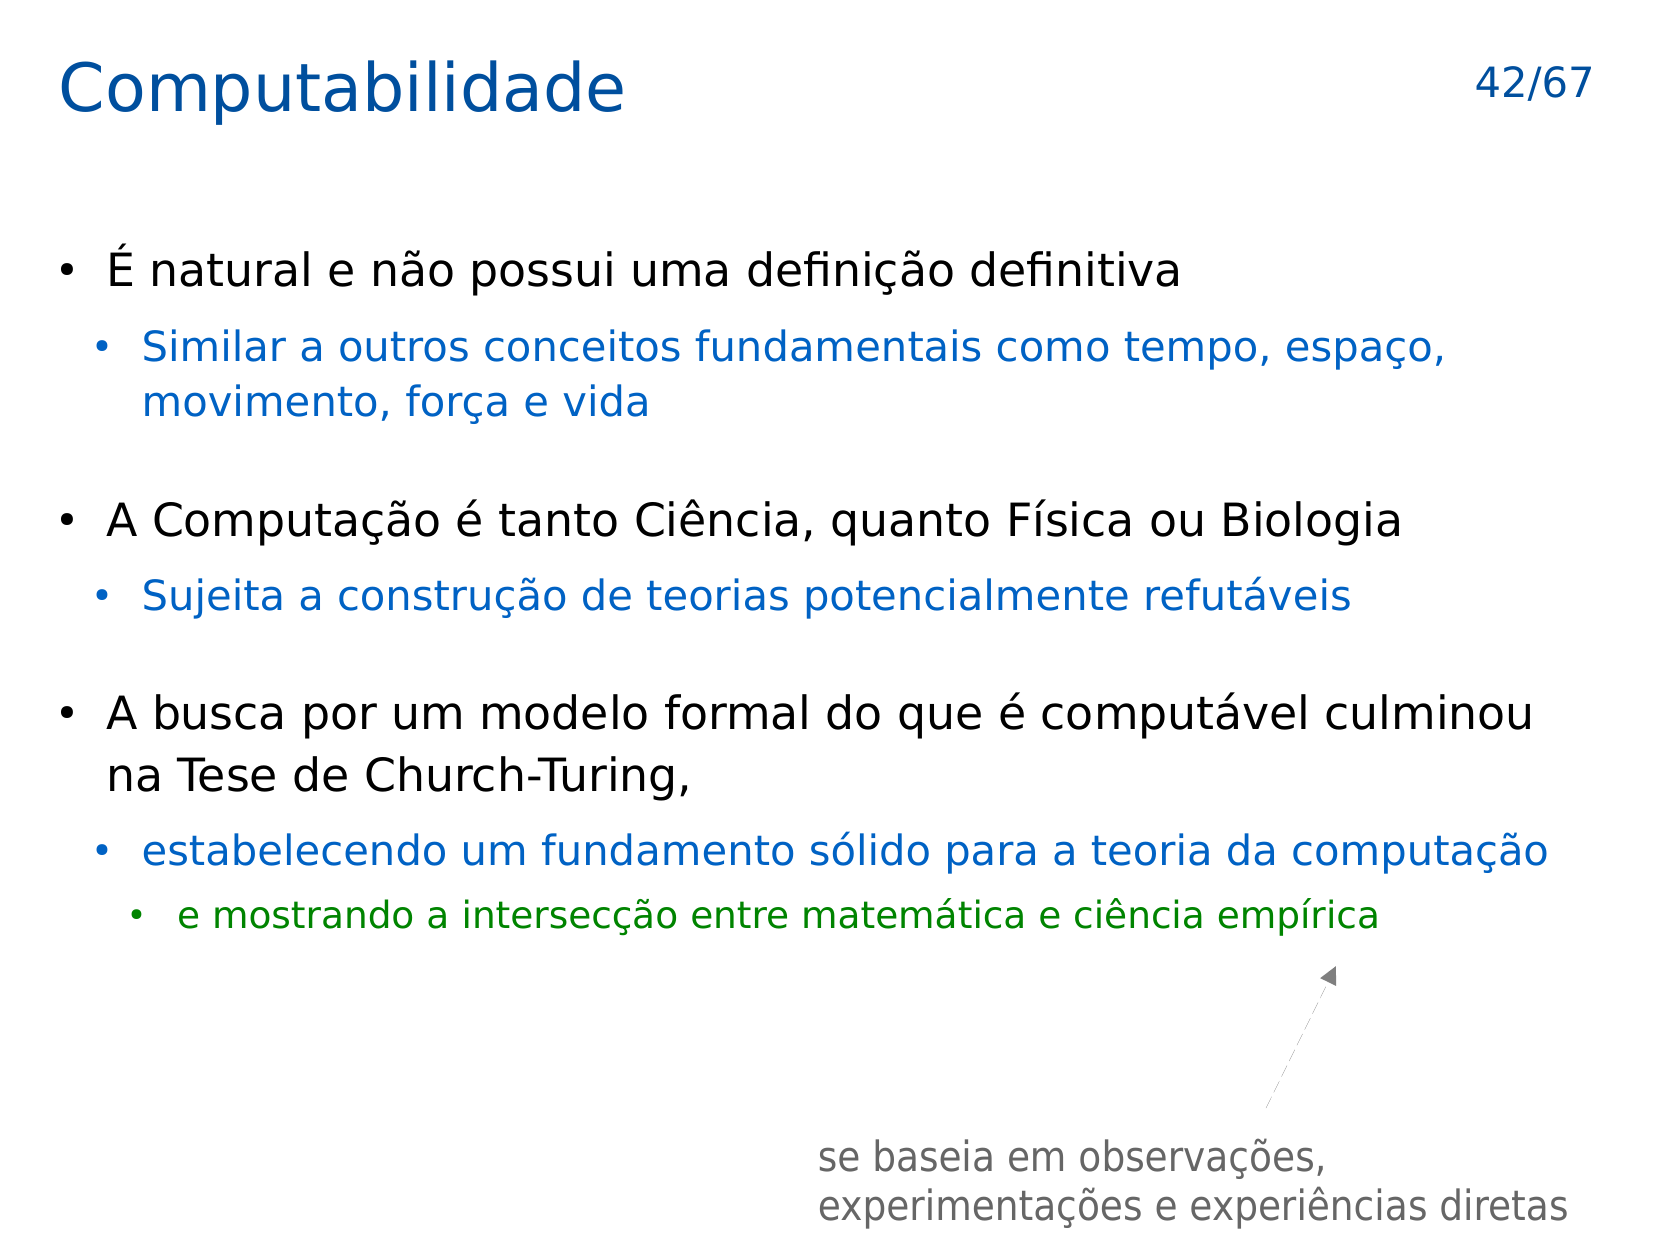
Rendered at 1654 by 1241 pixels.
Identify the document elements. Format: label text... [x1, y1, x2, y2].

title Computabilidade [59, 29, 1625, 148]
text_box se baseia em observações, experimentações e experiências diretas [803, 1125, 1602, 1241]
list É natural e não possui uma definição definitiva Similar a outros conceitos fundamentais como tempo, espaço, movimento, força e vida A Computação é tanto Ciência, quanto Física ou Biologia Sujeita a construção de teorias potencialmente refutáveis A busca por um modelo formal do que é computável culminou na Tese de Church-Turing, estabelecendo um fundamento sólido para a teoria da computação e mostrando a intersecção entre matemática e ciência empírica [59, 236, 1595, 1211]
